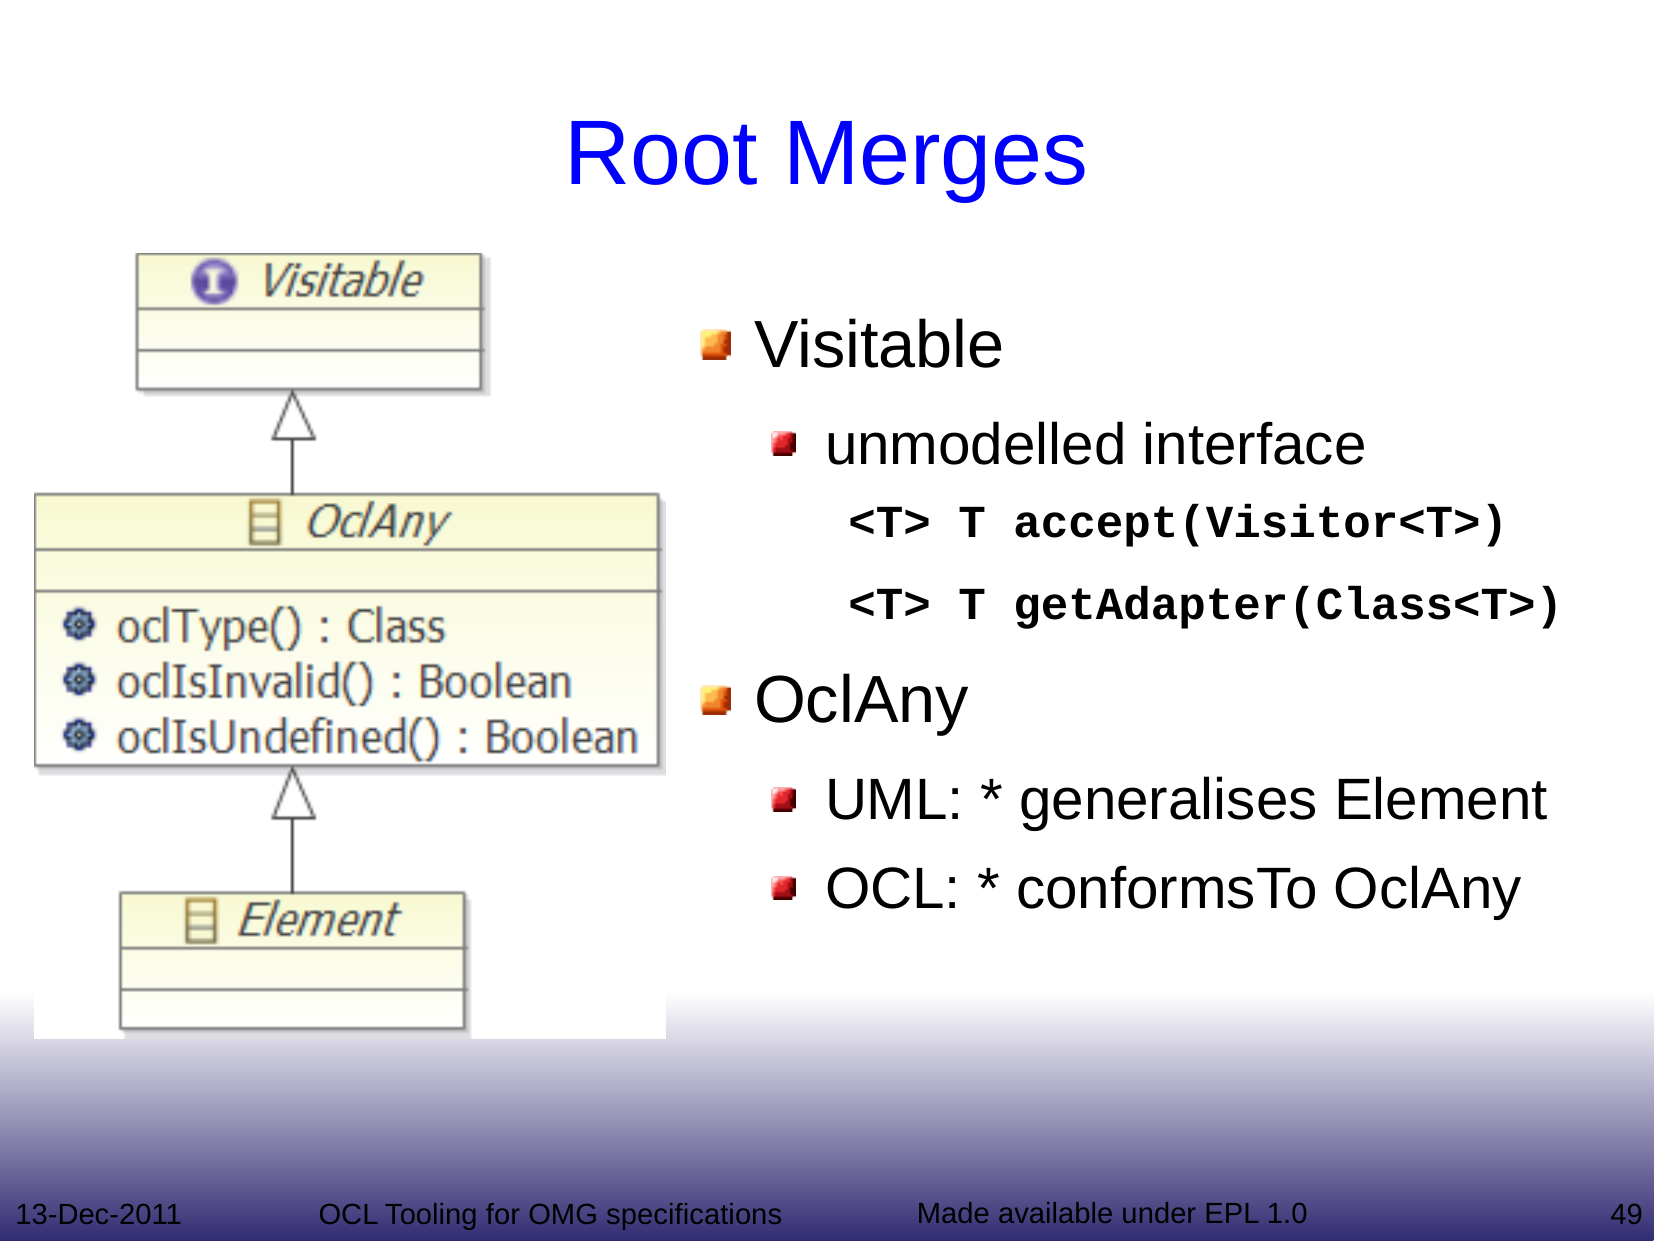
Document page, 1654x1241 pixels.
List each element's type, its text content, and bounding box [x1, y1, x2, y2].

list Visitable unmodelled interface <T> T accept(Visitor<T>) <T> T getAdapter(Class<T>) OclAny UML: * generalises Element OCL: * conformsTo OclAny [683, 307, 1571, 1094]
picture [34, 253, 666, 1039]
title Root Merges [82, 56, 1571, 250]
